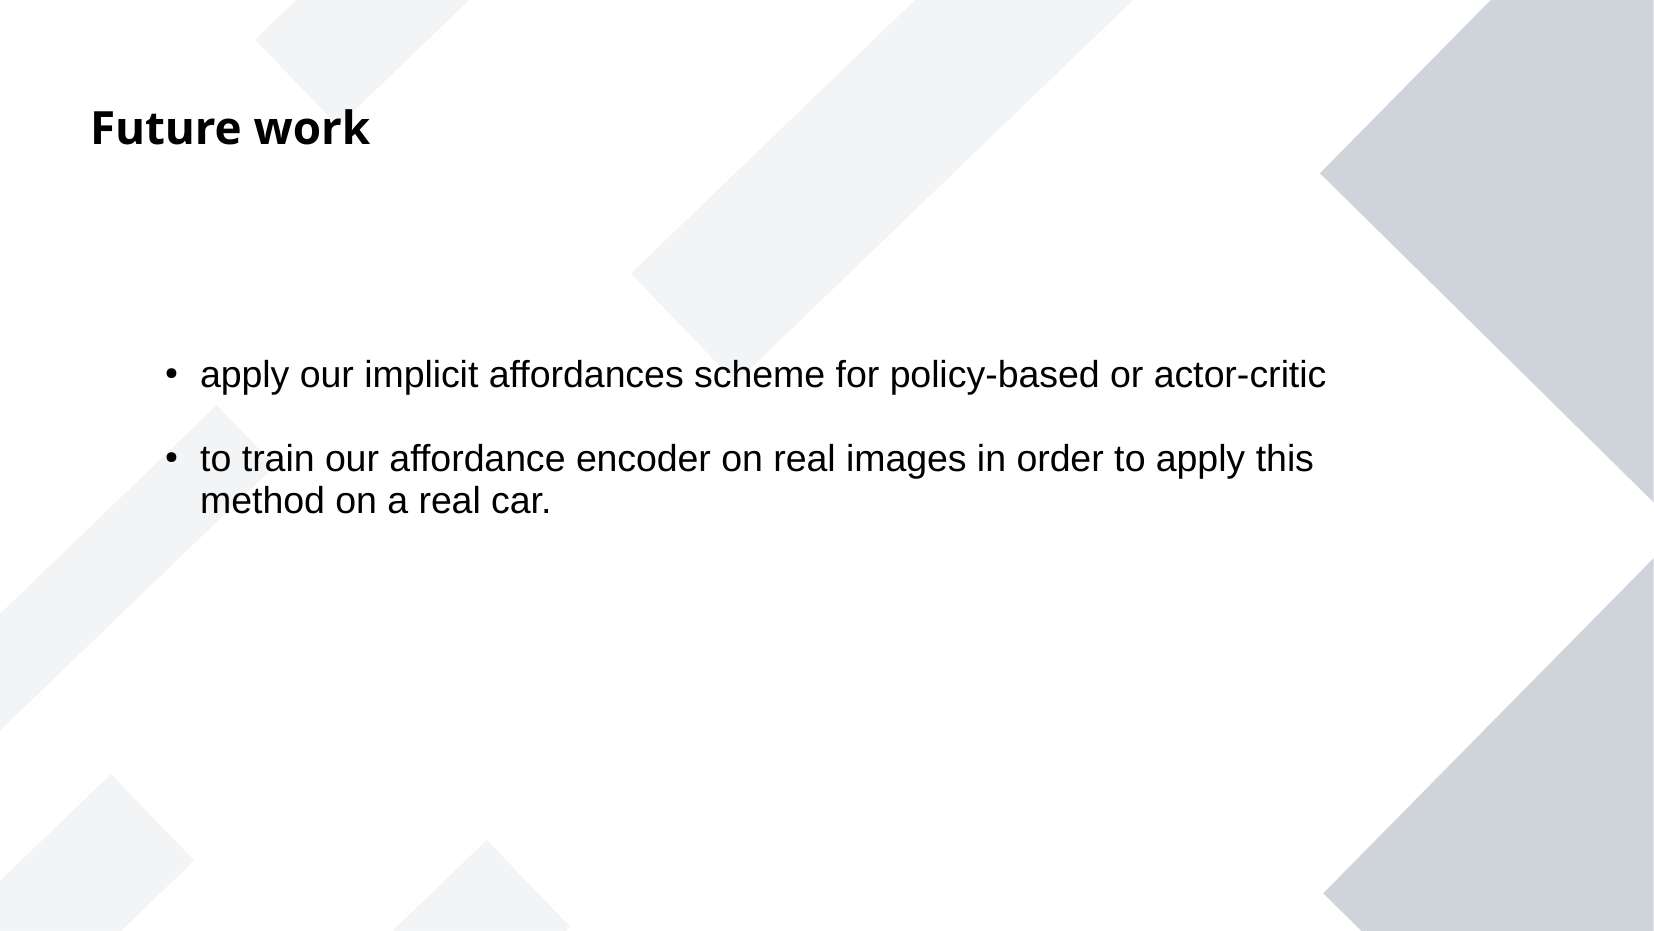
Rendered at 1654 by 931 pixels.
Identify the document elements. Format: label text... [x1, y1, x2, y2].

text_box Future work [75, 88, 1418, 263]
text_box apply our implicit affordances scheme for policy-based or actor-critic to train our affordance encoder on real images in order to apply this method on a real car. [150, 304, 1426, 638]
